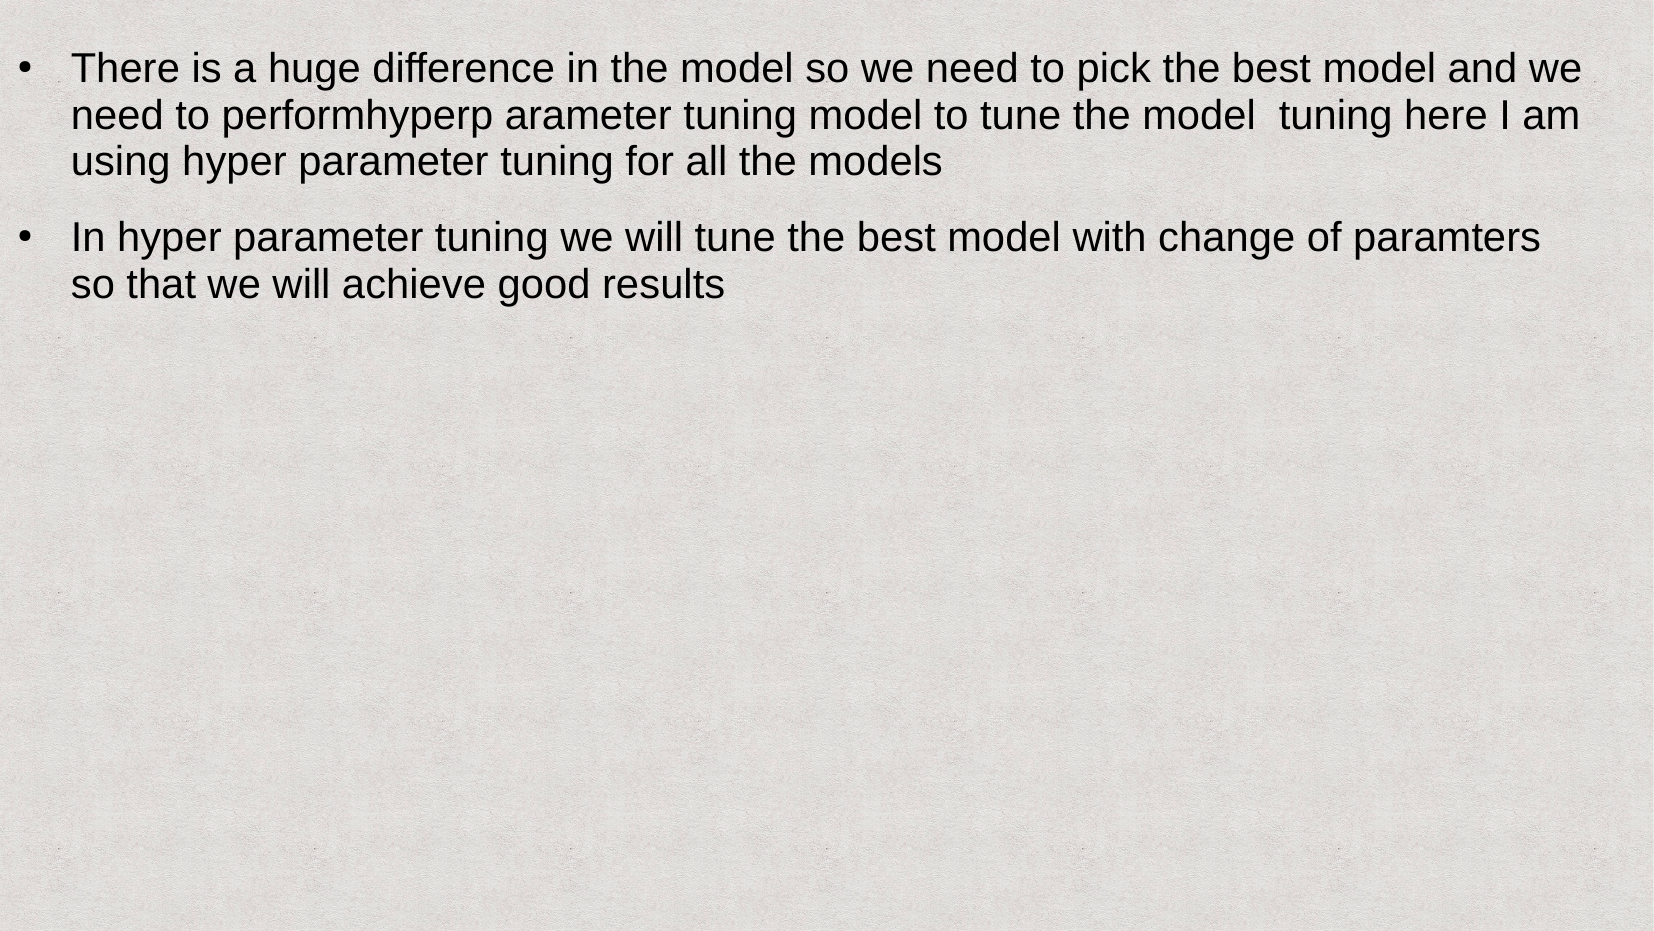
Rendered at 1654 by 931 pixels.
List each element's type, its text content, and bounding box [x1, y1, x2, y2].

picture [0, 0, 1654, 931]
list There is a huge difference in the model so we need to pick the best model and we need to performhyperp arameter tuning model to tune the model tuning here I am using hyper parameter tuning for all the models In hyper parameter tuning we will tune the best model with change of paramters so that we will achieve good results [0, 45, 1594, 901]
